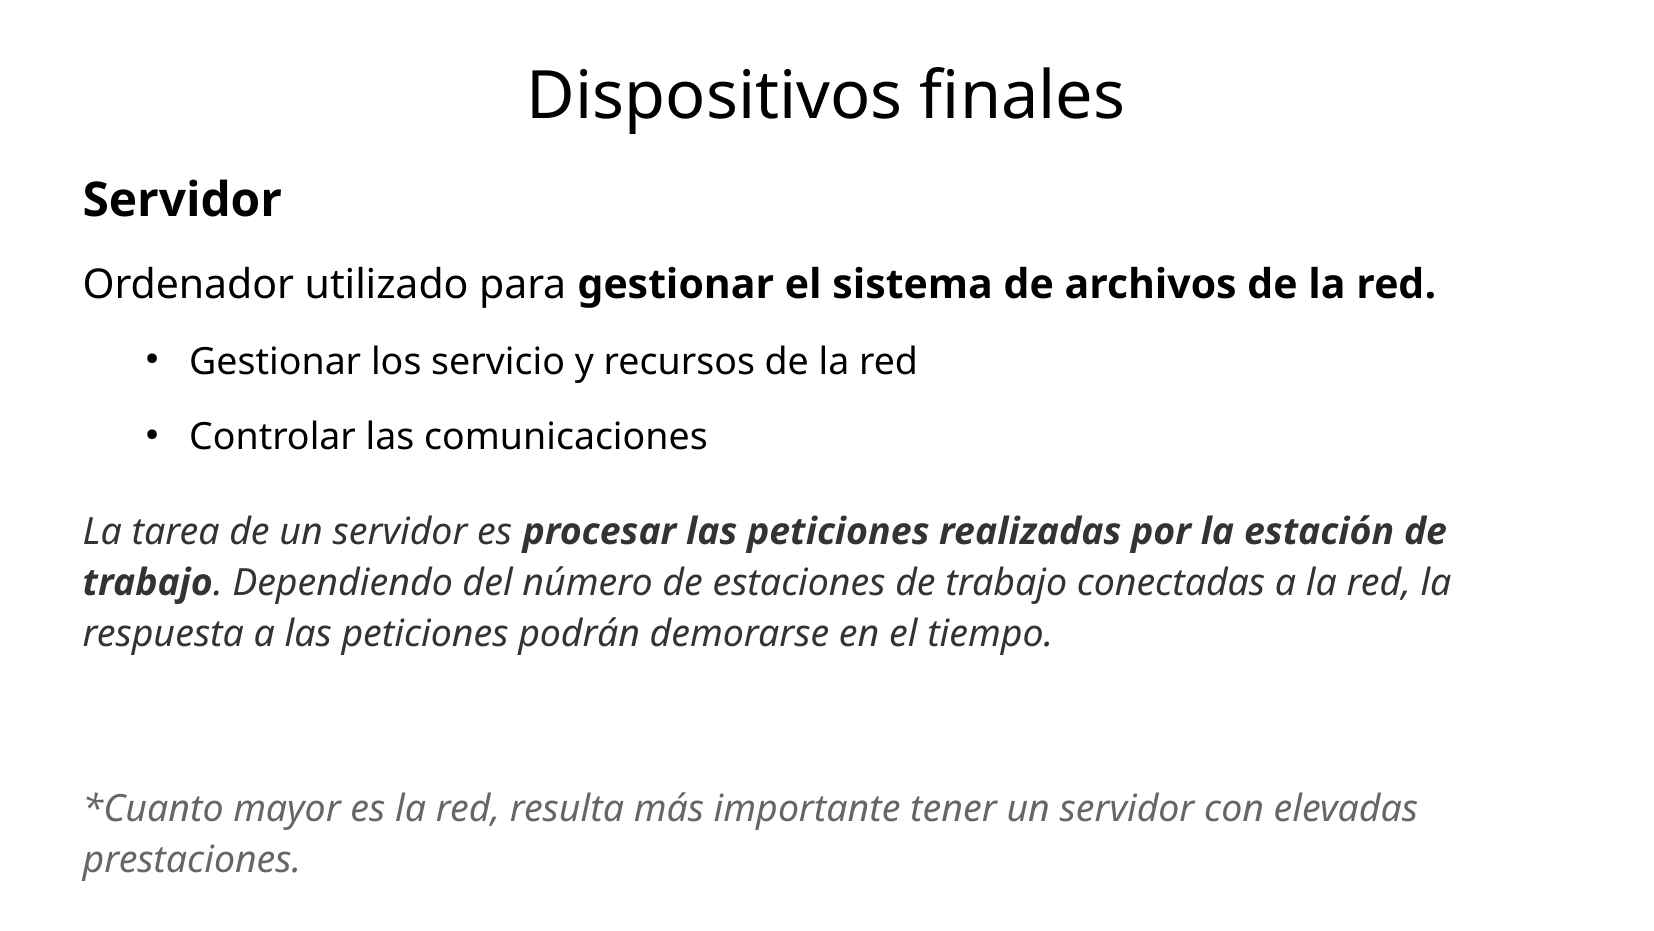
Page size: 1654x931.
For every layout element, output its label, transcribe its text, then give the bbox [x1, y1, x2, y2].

list Servidor Ordenador utilizado para gestionar el sistema de archivos de la red. Gestionar los servicio y recursos de la red Controlar las comunicaciones La tarea de un servidor es procesar las peticiones realizadas por la estación de trabajo. Dependiendo del número de estaciones de trabajo conectadas a la red, la respuesta a las peticiones podrán demorarse en el tiempo. *Cuanto mayor es la red, resulta más importante tener un servidor con elevadas prestaciones. [82, 165, 1565, 886]
title Dispositivos finales [82, 37, 1571, 148]
